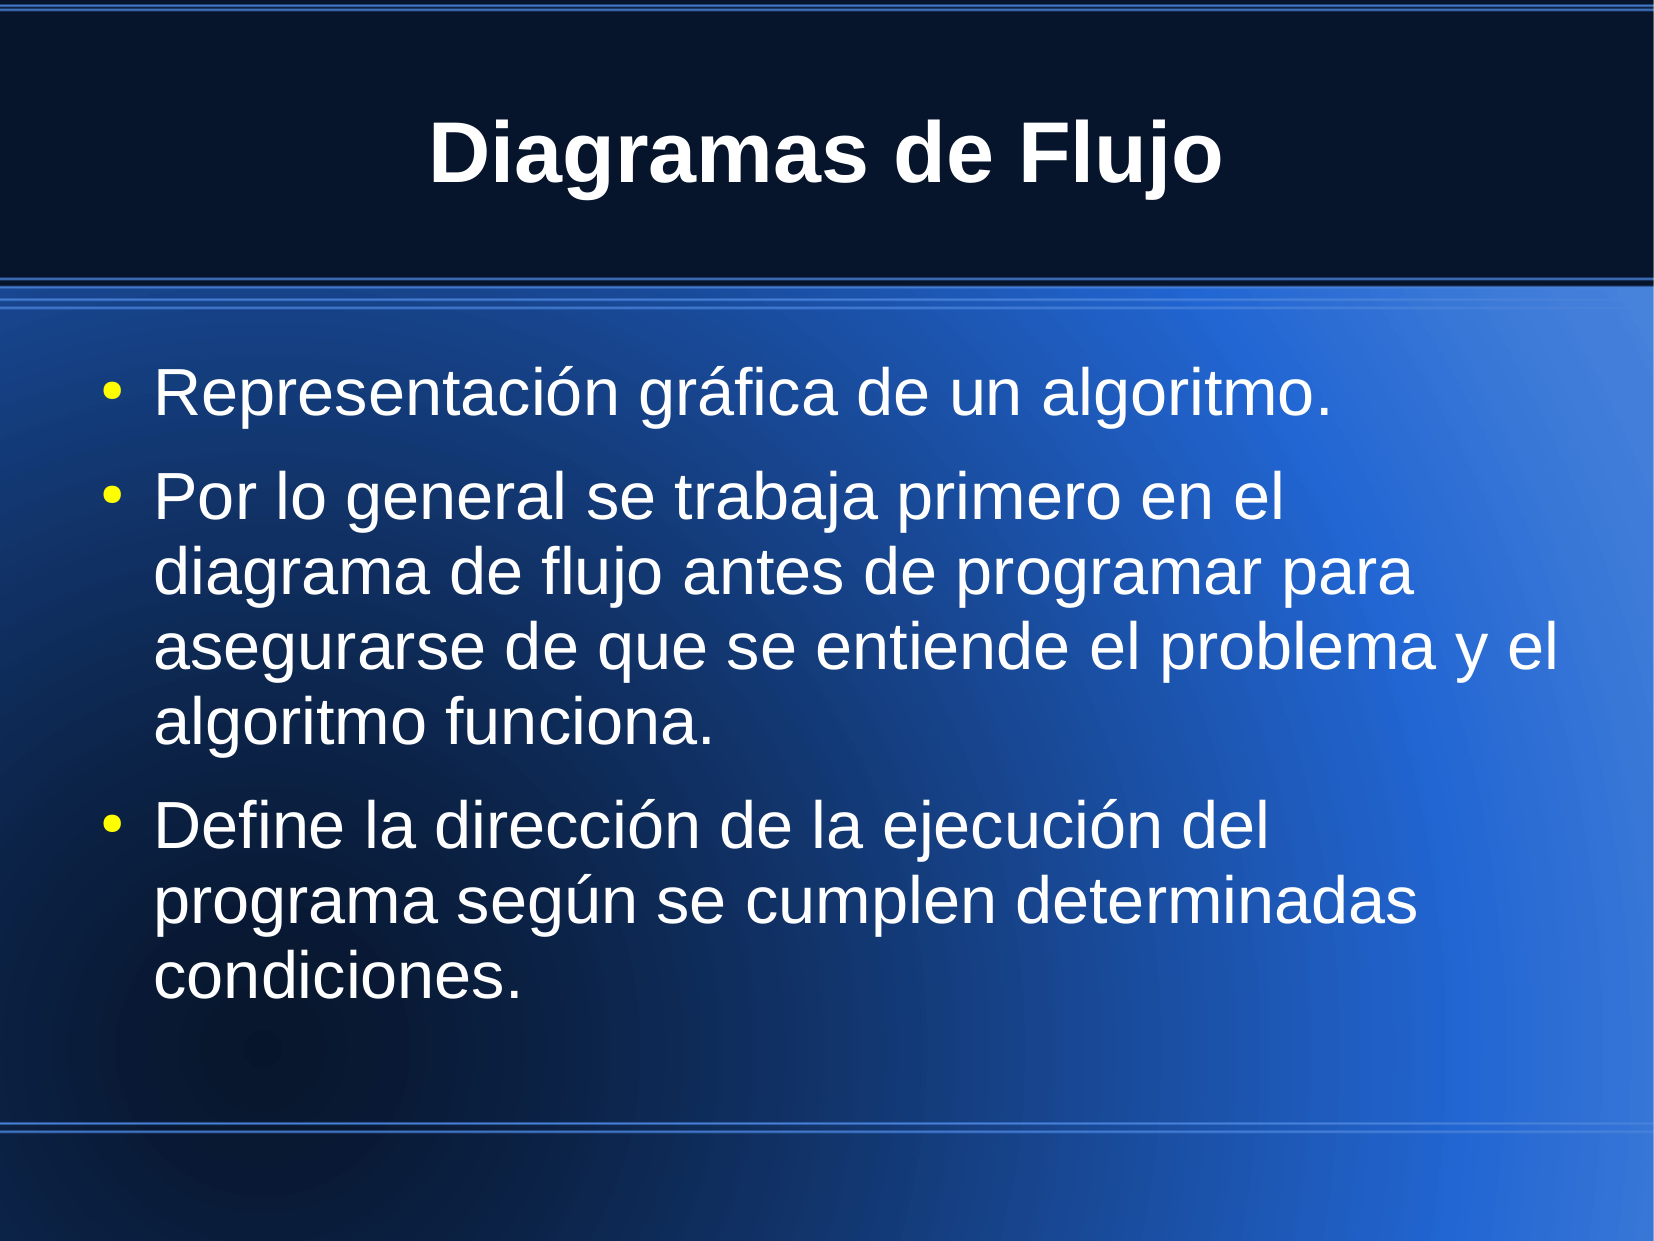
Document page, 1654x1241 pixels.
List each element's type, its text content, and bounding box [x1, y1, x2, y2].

picture [0, 0, 1654, 1241]
title Diagramas de Flujo [82, 49, 1571, 257]
list Representación gráfica de un algoritmo. Por lo general se trabaja primero en el diagrama de flujo antes de programar para asegurarse de que se entiende el problema y el algoritmo funciona. Define la dirección de la ejecución del programa según se cumplen determinadas condiciones. [82, 355, 1571, 1075]
